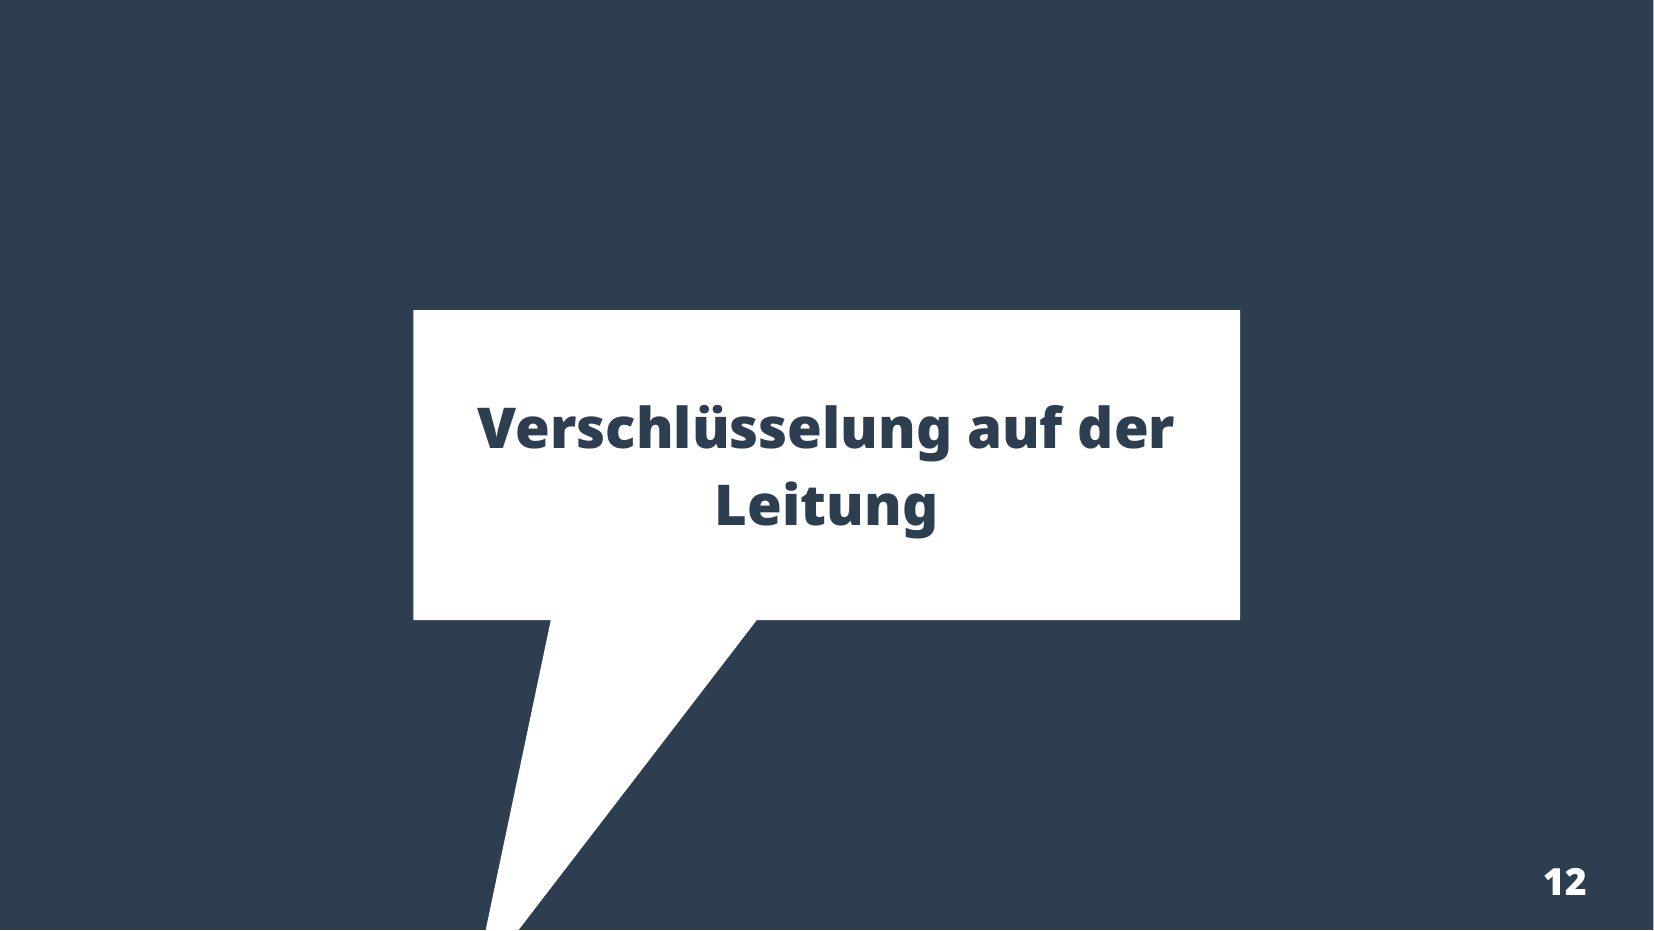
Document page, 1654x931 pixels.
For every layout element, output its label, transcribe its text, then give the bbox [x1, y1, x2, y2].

title Verschlüsselung auf der Leitung [442, 332, 1211, 598]
